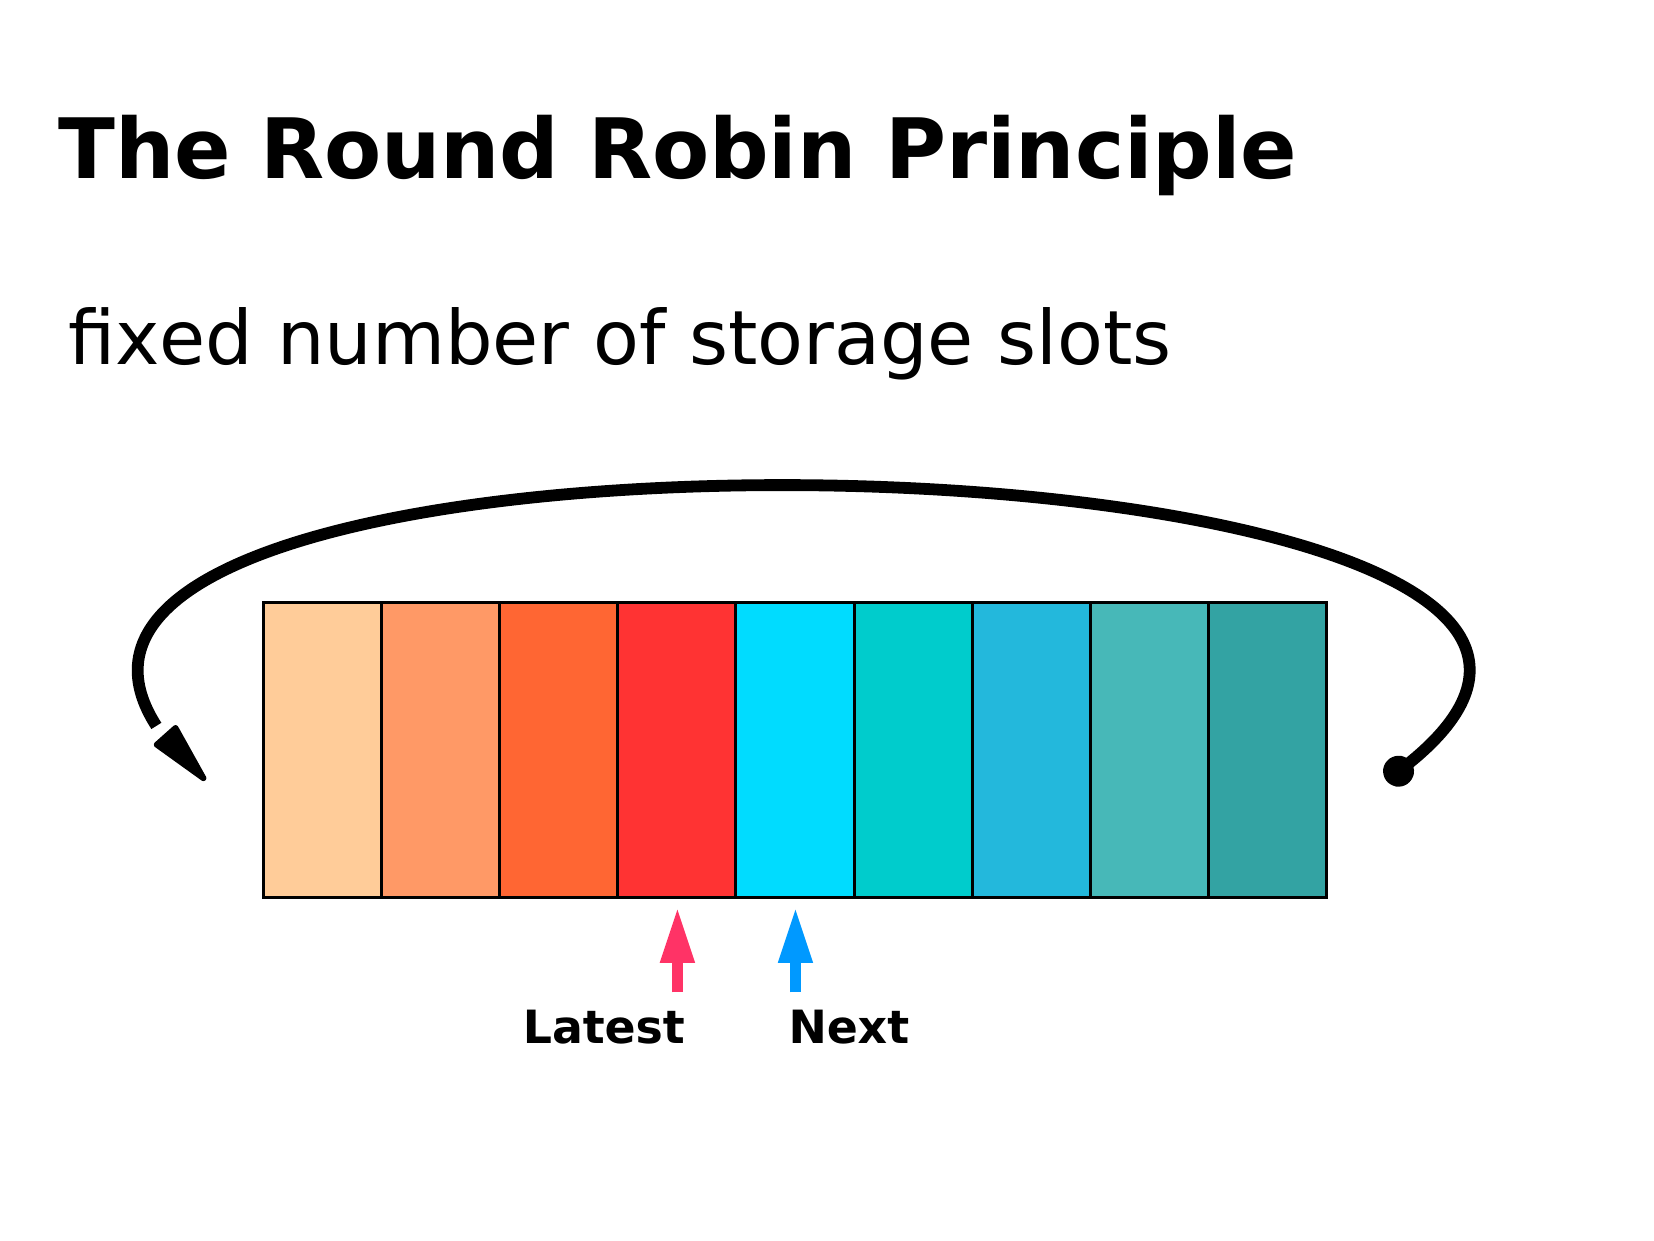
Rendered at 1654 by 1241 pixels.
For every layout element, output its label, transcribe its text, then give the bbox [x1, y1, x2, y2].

list fixed number of storage slots [50, 295, 1571, 1099]
text_box [263, 602, 1327, 898]
title The Round Robin Principle [59, 75, 1607, 225]
text_box Next [772, 992, 926, 1064]
text_box Latest [506, 992, 702, 1064]
